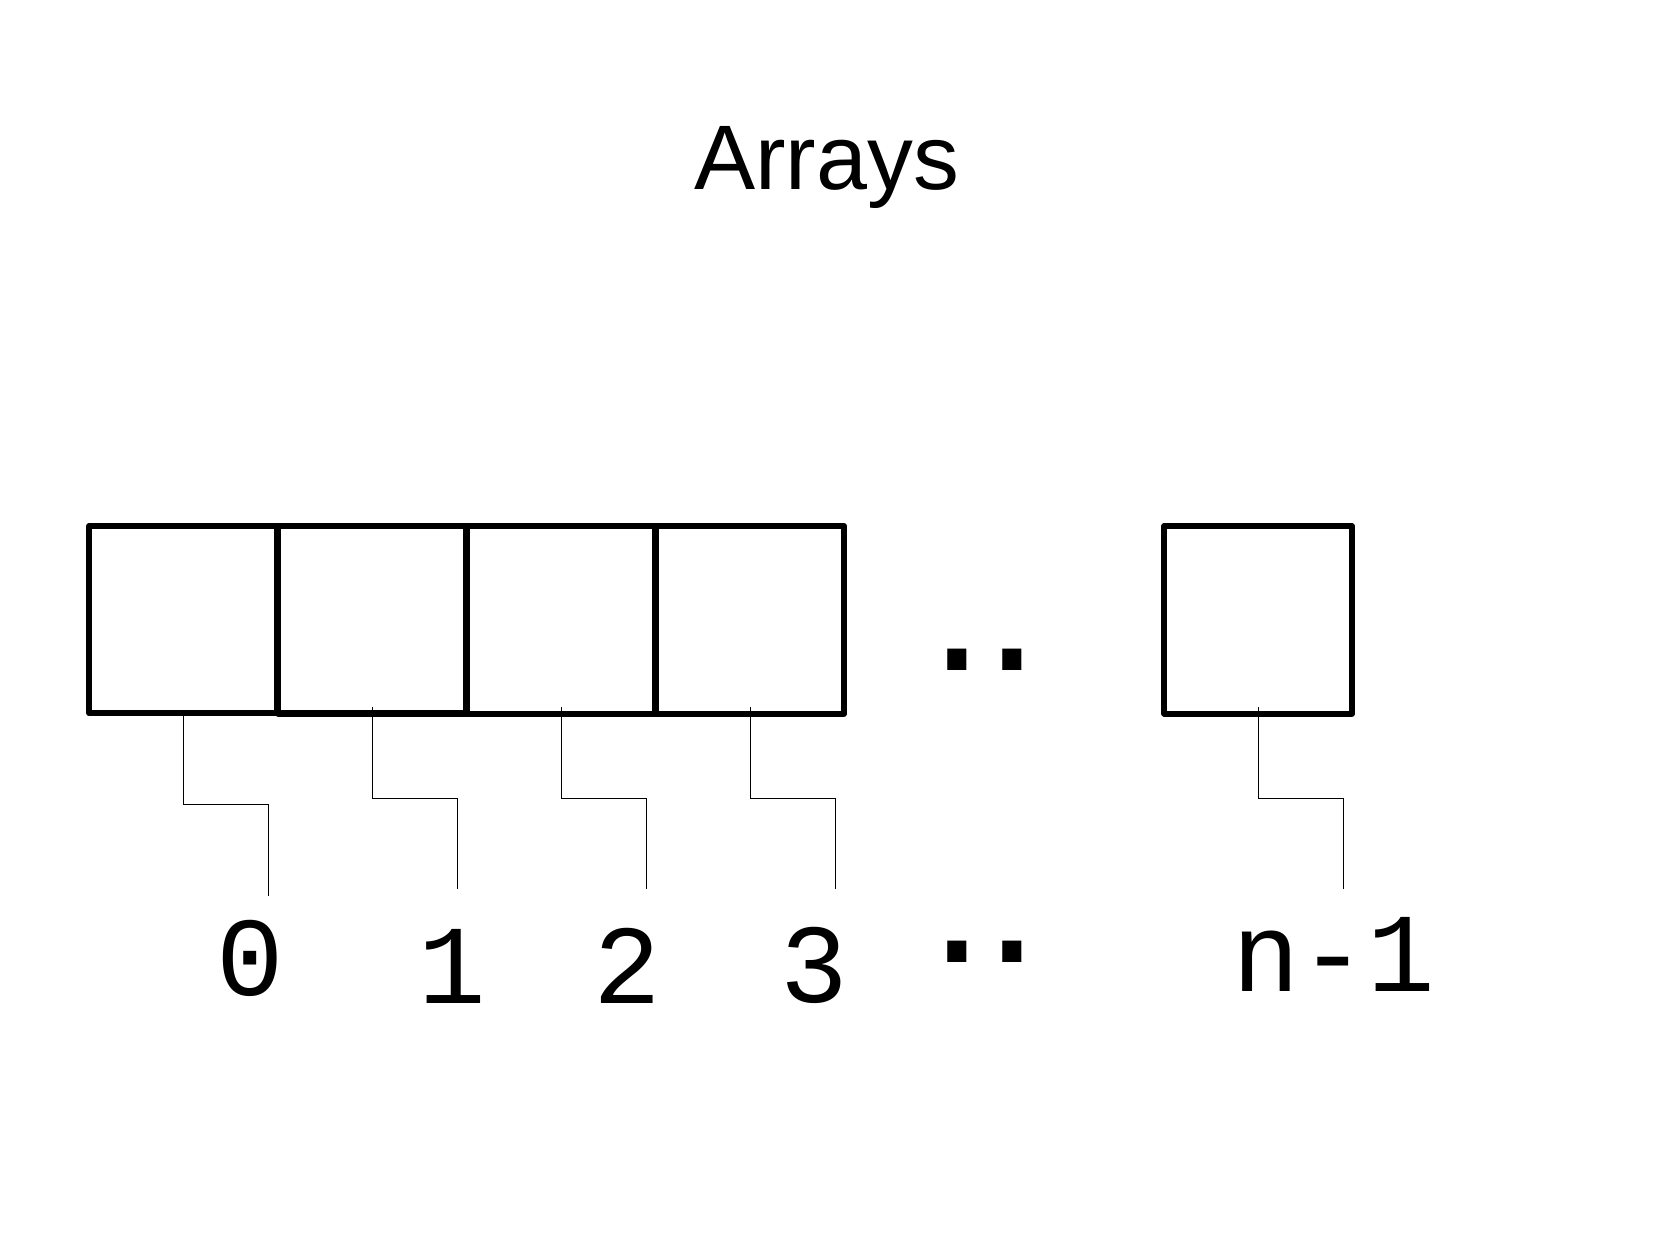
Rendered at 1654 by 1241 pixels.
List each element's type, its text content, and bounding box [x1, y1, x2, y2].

text_box .. [914, 482, 1111, 730]
text_box .. [914, 773, 1111, 1022]
text_box 3 [766, 882, 864, 1032]
text_box [278, 525, 466, 714]
title Arrays [82, 49, 1571, 257]
text_box 2 [578, 883, 676, 1034]
text_box [656, 526, 844, 714]
text_box 0 [201, 894, 294, 1038]
text_box n-1 [1217, 871, 1450, 1021]
text_box 1 [403, 883, 501, 1034]
text_box [467, 526, 655, 714]
text_box [89, 525, 277, 714]
text_box [1164, 526, 1352, 714]
